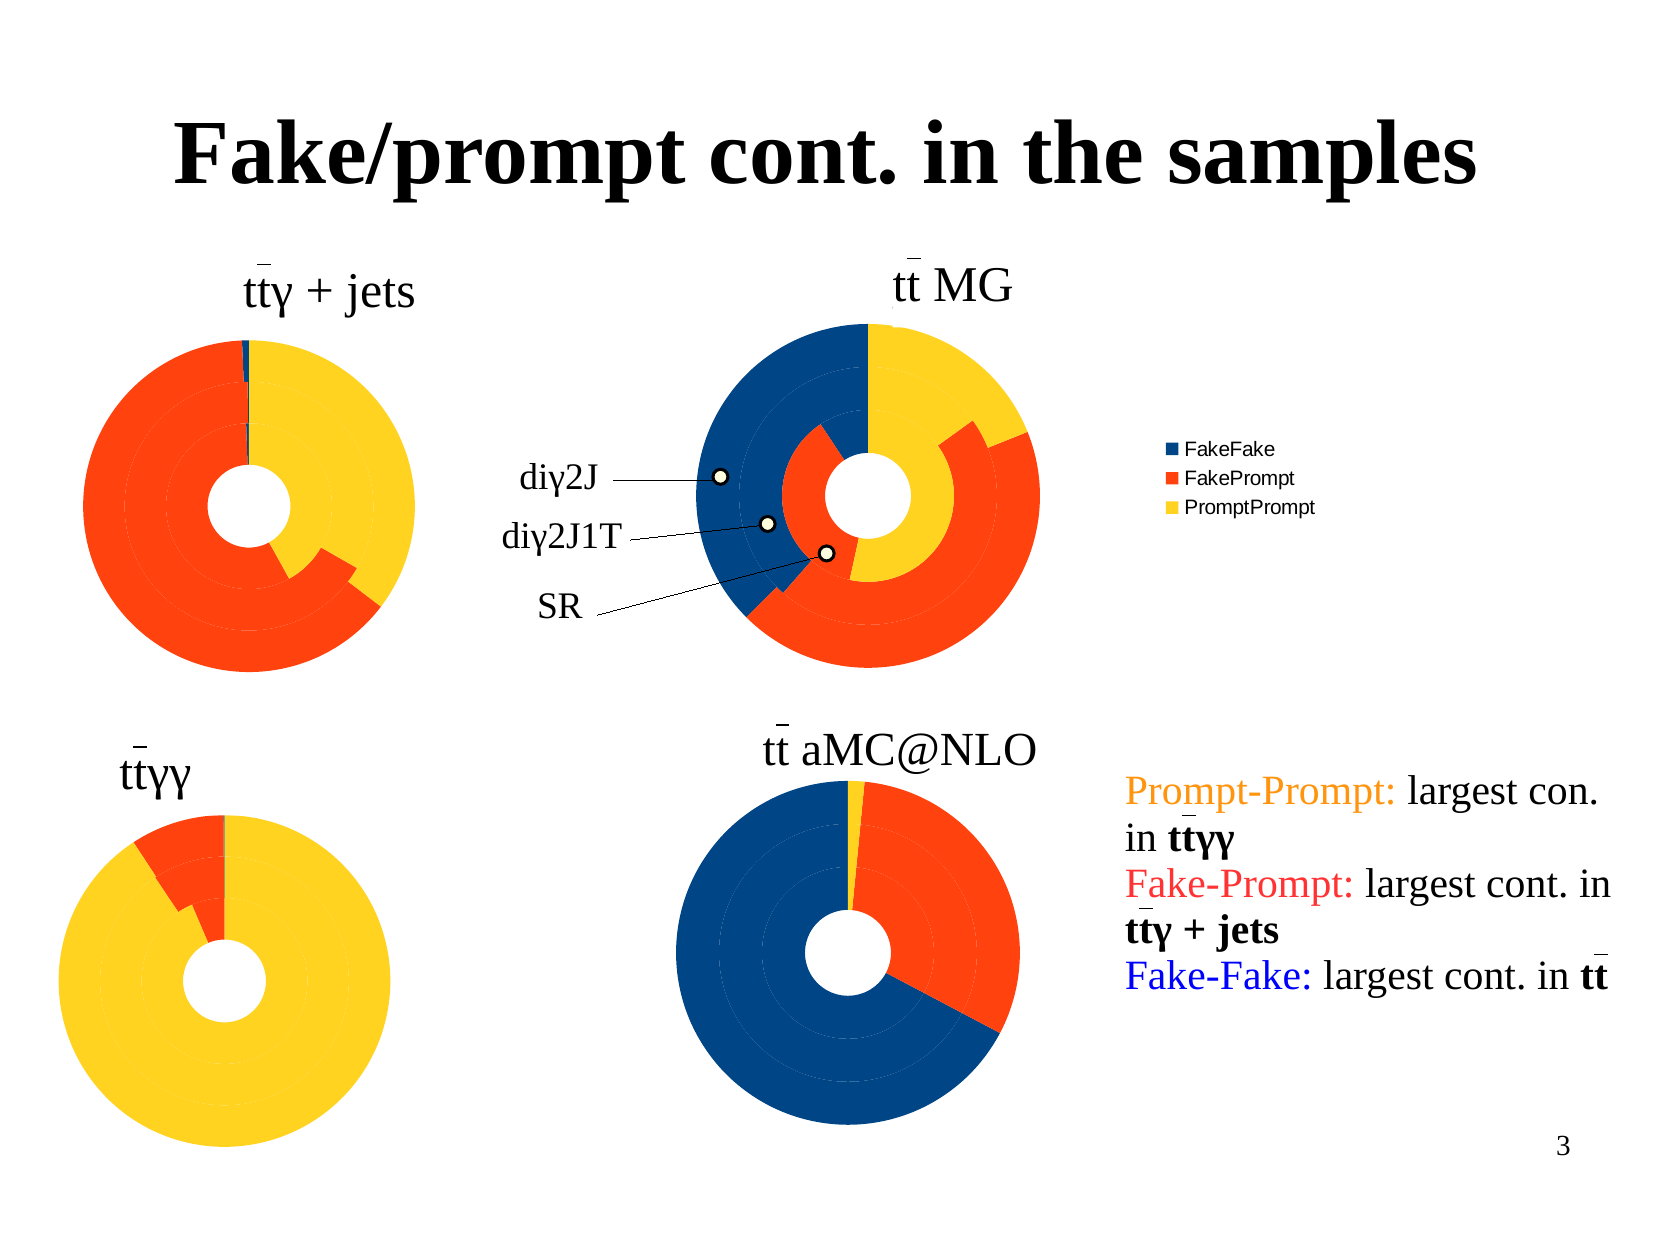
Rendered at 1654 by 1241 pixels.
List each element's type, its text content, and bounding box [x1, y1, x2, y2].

text_box tt aMC@NLO [762, 723, 1052, 777]
text_box ttγγ [119, 744, 406, 816]
text_box diγ2J [504, 448, 614, 505]
text_box diγ2J1T [486, 507, 638, 564]
chart [12, 270, 1336, 684]
text_box [760, 516, 776, 532]
text_box [420, 375, 646, 1066]
text_box ttγ + jets [243, 262, 466, 334]
text_box Prompt-Prompt: largest con. in ttγγ Fake-Prompt: largest cont. in ttγ + jets Fake-Fake: largest cont. in tt [1110, 760, 1636, 1008]
title Fake/prompt cont. in the samples [82, 49, 1571, 257]
text_box [819, 545, 835, 561]
text_box tt MG [892, 256, 1115, 328]
text_box SR [522, 578, 598, 635]
text_box [712, 469, 728, 485]
chart [0, 721, 1335, 1156]
